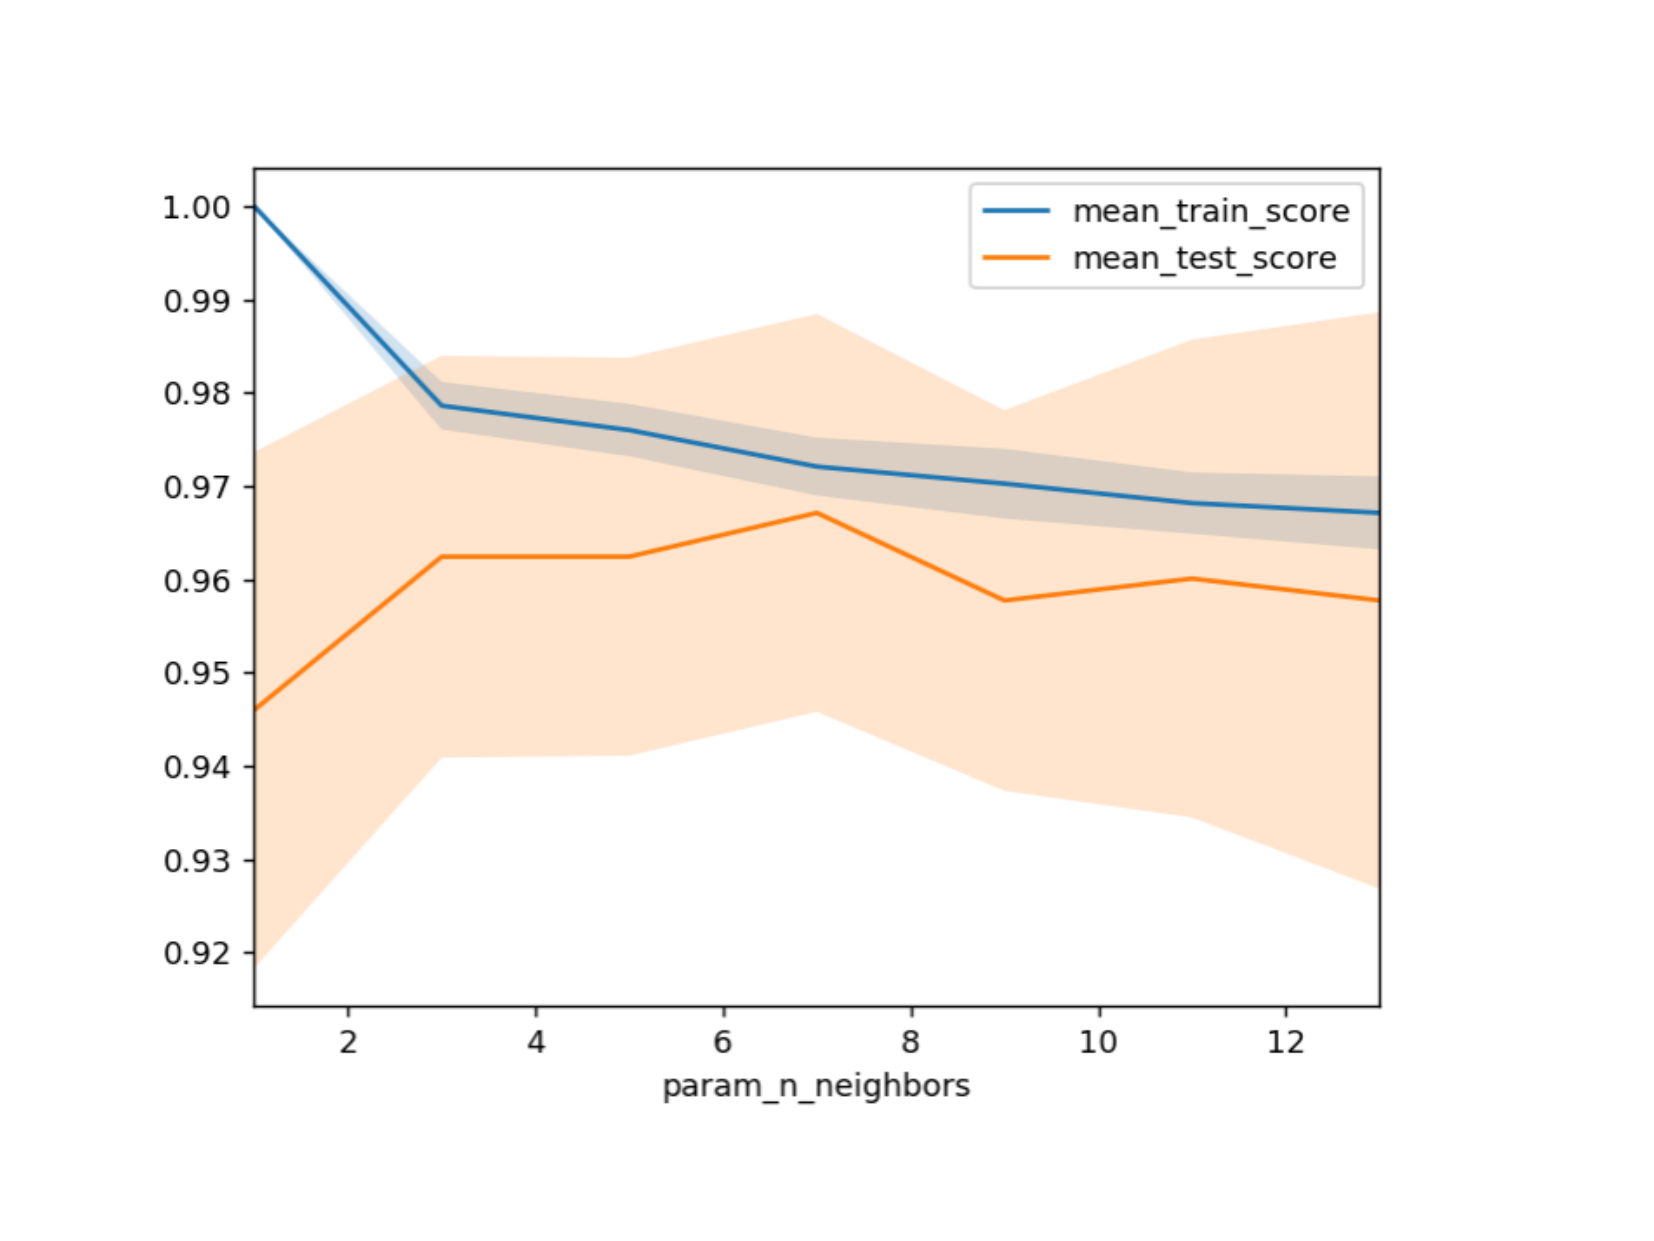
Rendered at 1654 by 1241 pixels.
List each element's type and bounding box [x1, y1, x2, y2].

picture [132, 104, 1456, 1114]
